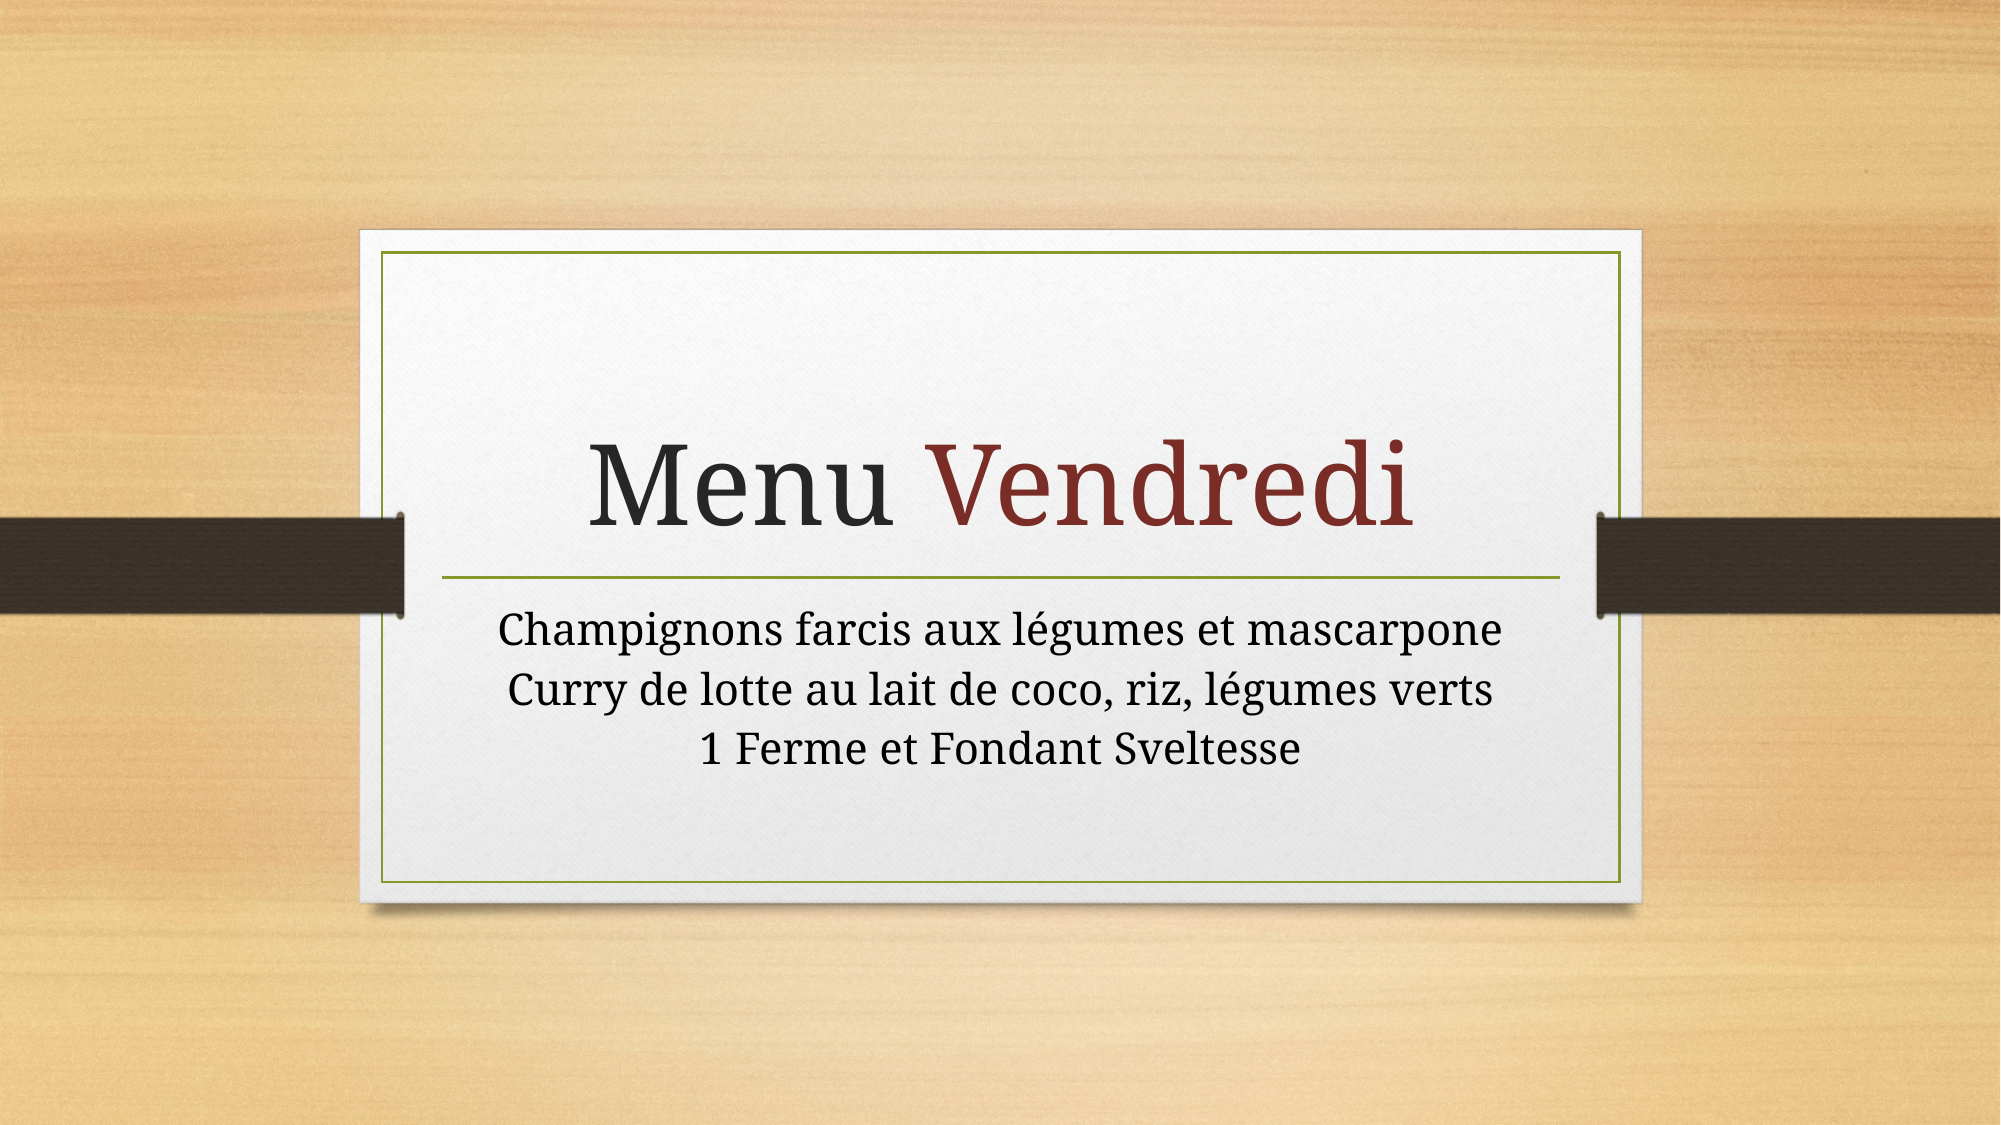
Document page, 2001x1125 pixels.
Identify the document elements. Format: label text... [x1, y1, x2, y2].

title Menu Vendredi [441, 306, 1560, 556]
subtitle Champignons farcis aux légumes et mascarpone Curry de lotte au lait de coco, riz, légumes verts 1 Ferme et Fondant Sveltesse [441, 600, 1560, 817]
